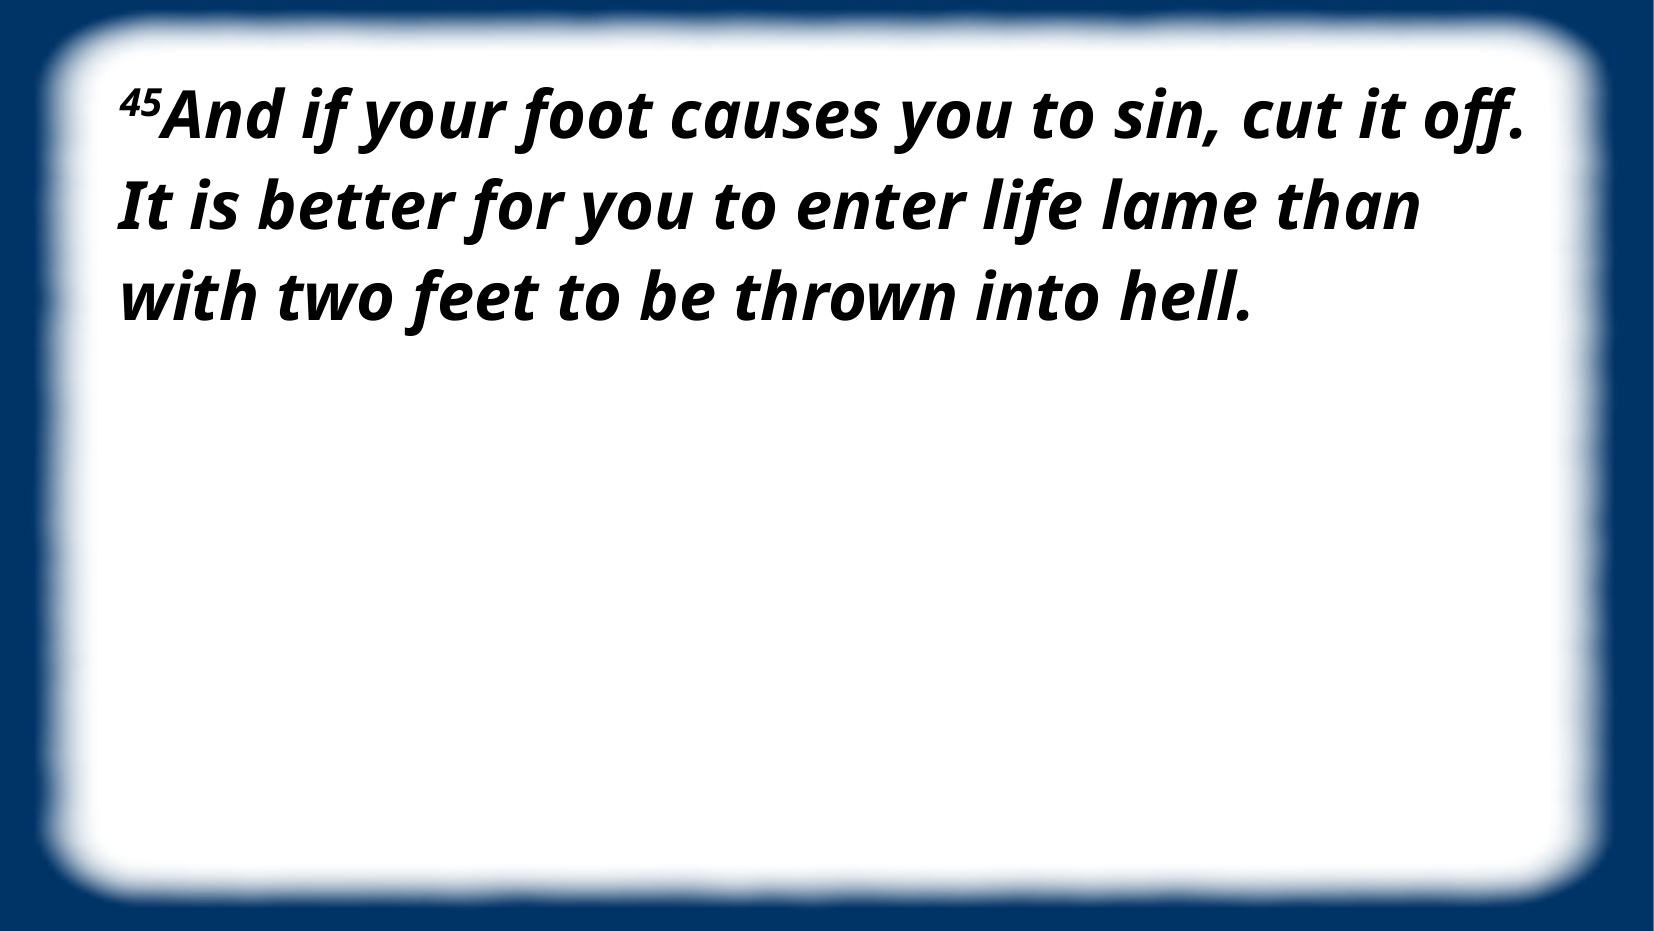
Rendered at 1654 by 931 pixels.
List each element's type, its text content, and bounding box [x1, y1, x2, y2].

text_box 45And if your foot causes you to sin, cut it off. It is better for you to enter life lame than with two feet to be thrown into hell. [105, 60, 1546, 342]
picture [0, 0, 1654, 931]
